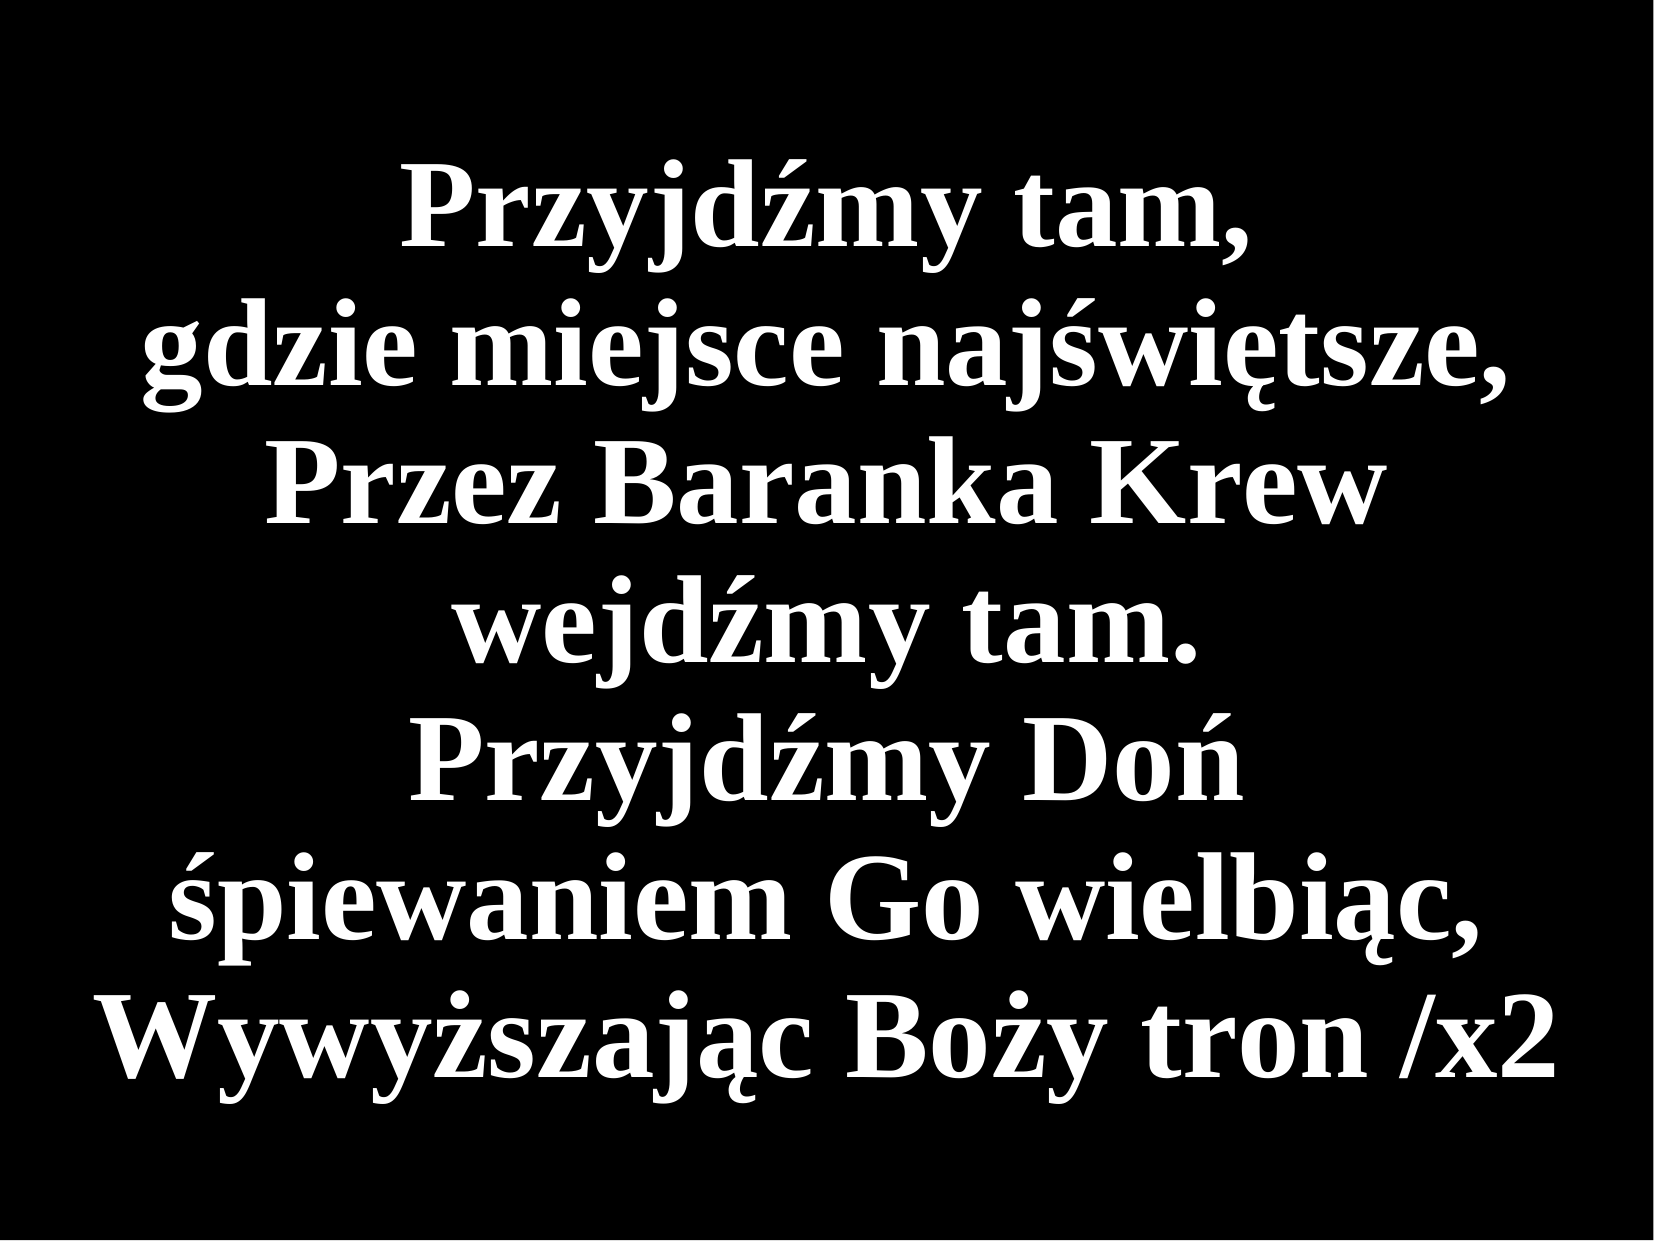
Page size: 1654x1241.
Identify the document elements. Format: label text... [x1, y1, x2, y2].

title Przyjdźmy tam, gdzie miejsce najświętsze, Przez Baranka Krew wejdźmy tam. Przyjdźmy Doń śpiewaniem Go wielbiąc, Wywyższając Boży tron /x2 [0, 0, 1654, 1241]
